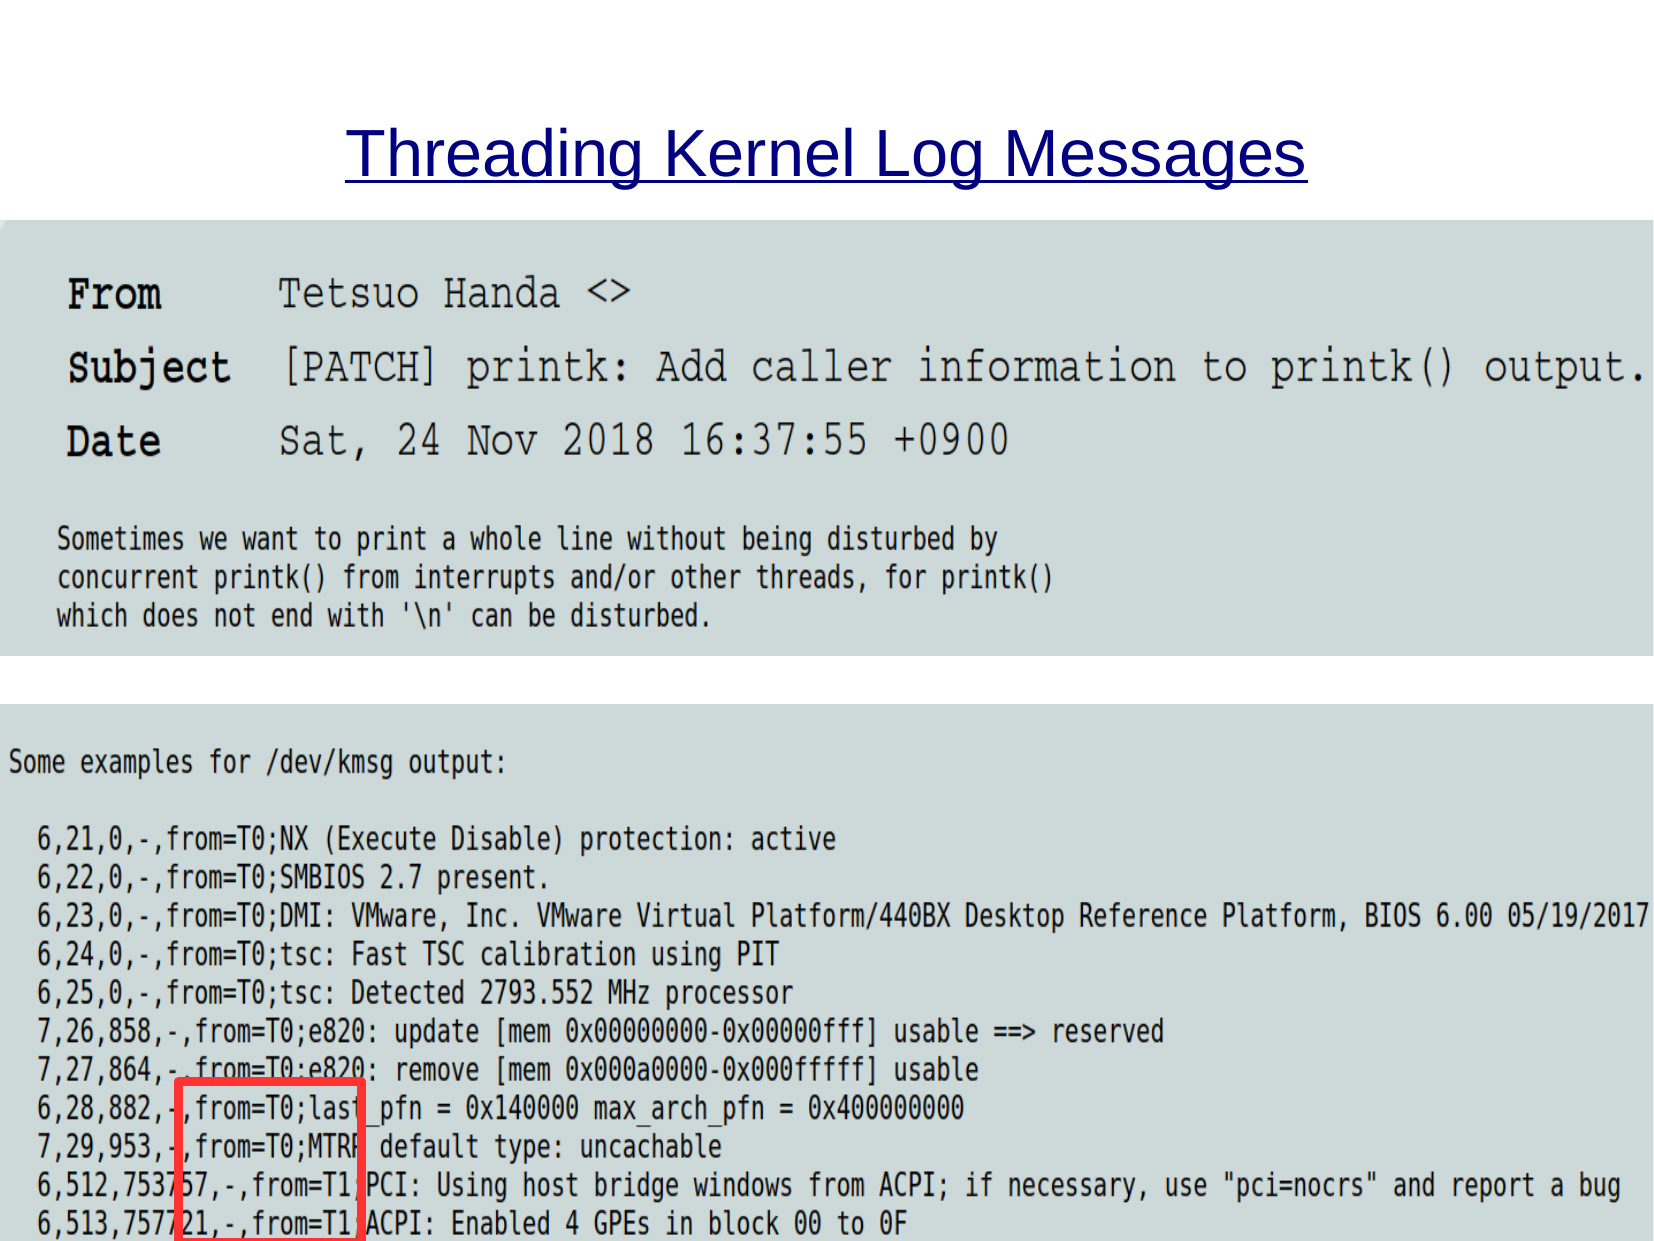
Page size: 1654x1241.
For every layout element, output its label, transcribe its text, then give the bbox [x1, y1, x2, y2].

picture [183, 1086, 357, 1238]
title Threading Kernel Log Messages [82, 49, 1571, 220]
picture [0, 220, 1654, 656]
picture [0, 704, 1654, 1241]
